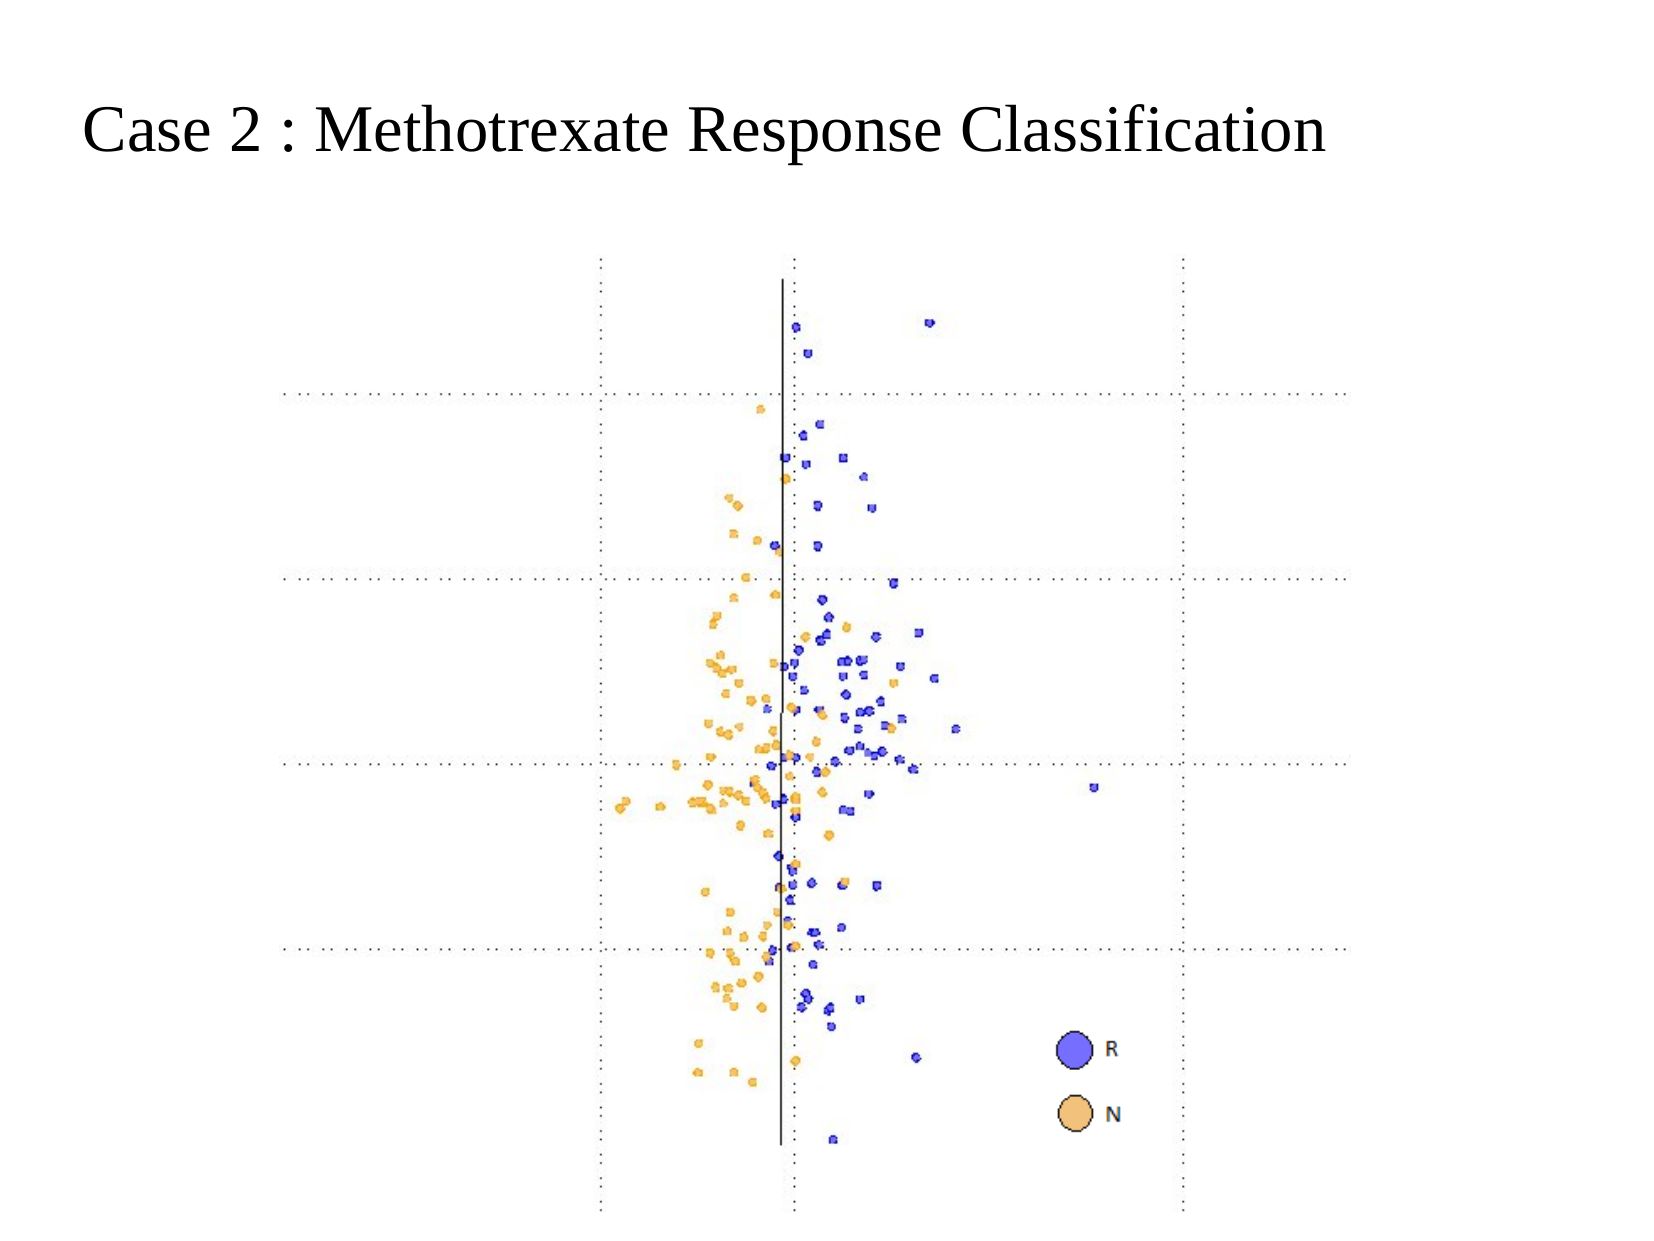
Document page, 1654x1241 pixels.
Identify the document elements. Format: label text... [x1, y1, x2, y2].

title Case 2 : Methotrexate Response Classification [82, 25, 1571, 233]
picture [279, 254, 1351, 1213]
